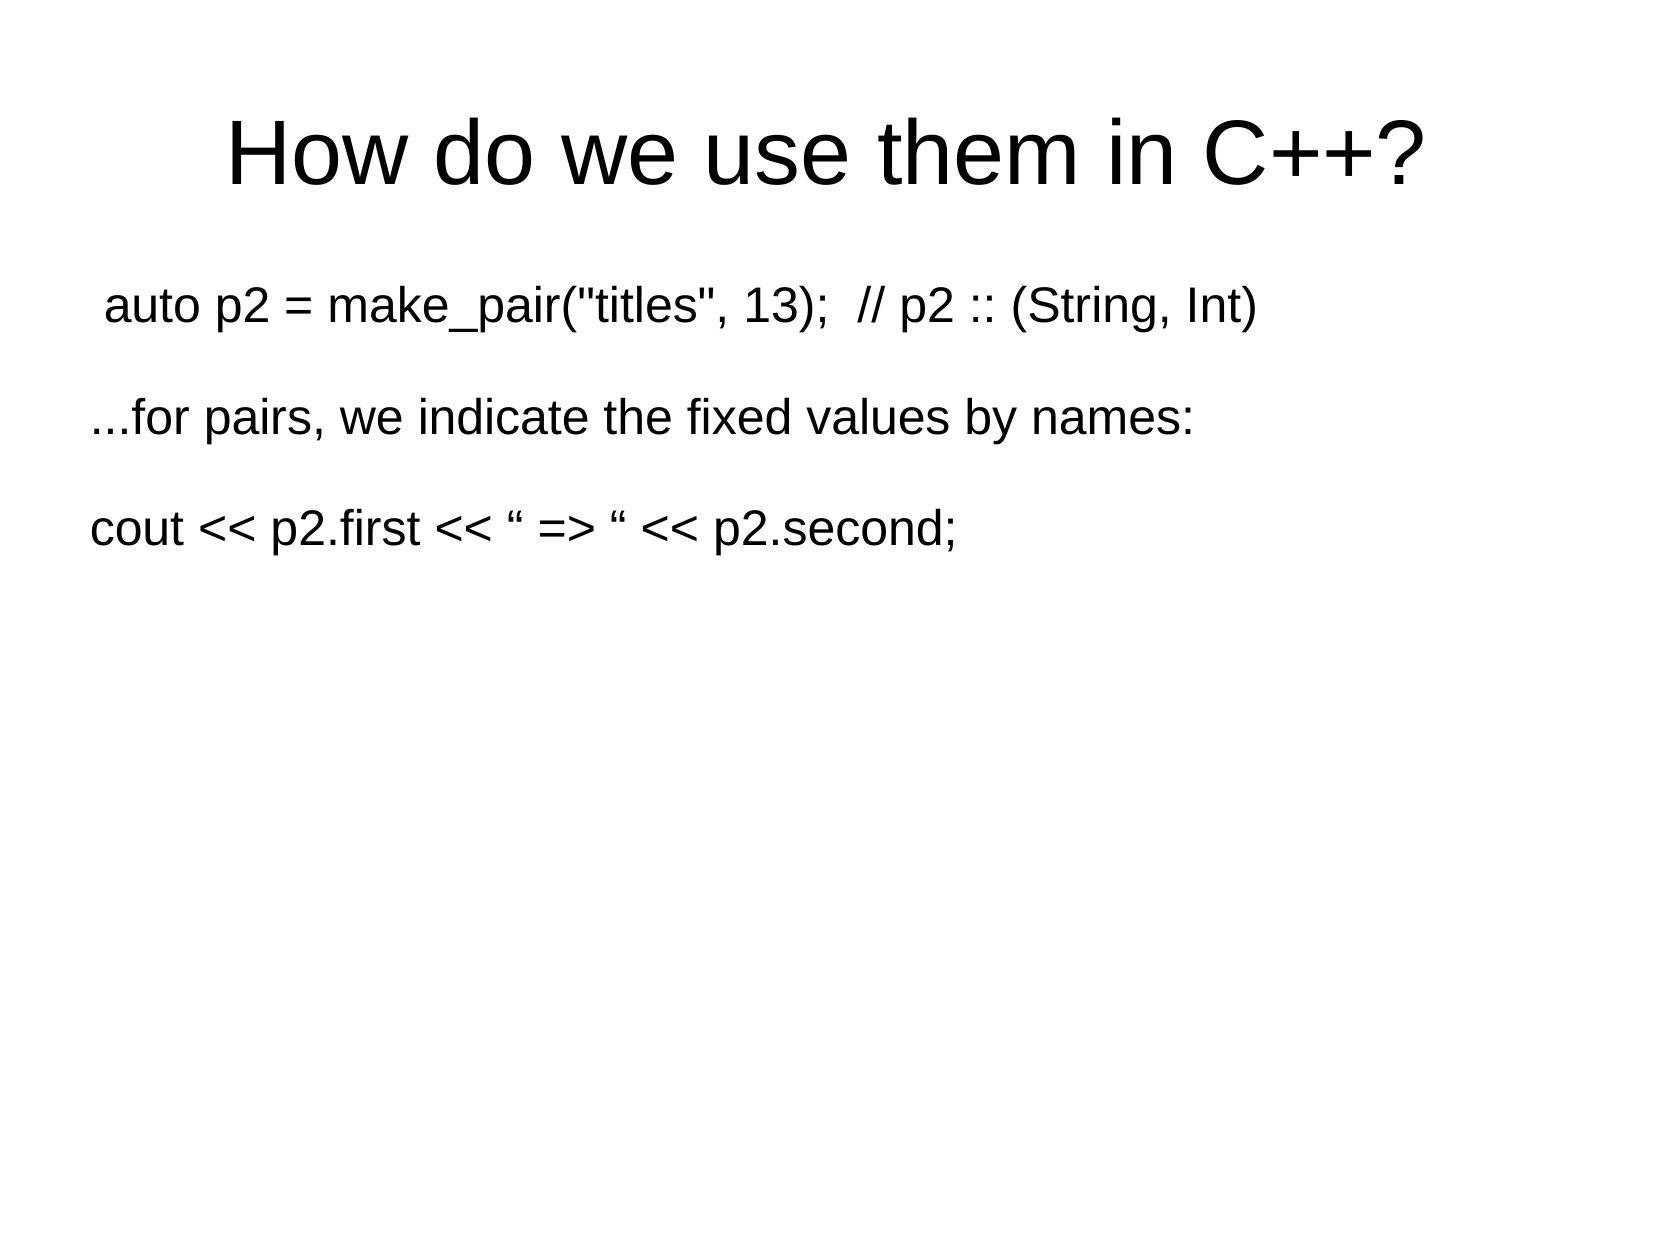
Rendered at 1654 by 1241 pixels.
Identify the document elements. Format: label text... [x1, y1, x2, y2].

text_box auto p2 = make_pair("titles", 13); // p2 :: (String, Int) ...for pairs, we indicate the fixed values by names: cout << p2.first << “ => “ << p2.second; [75, 270, 1275, 620]
title How do we use them in C++? [82, 49, 1571, 257]
